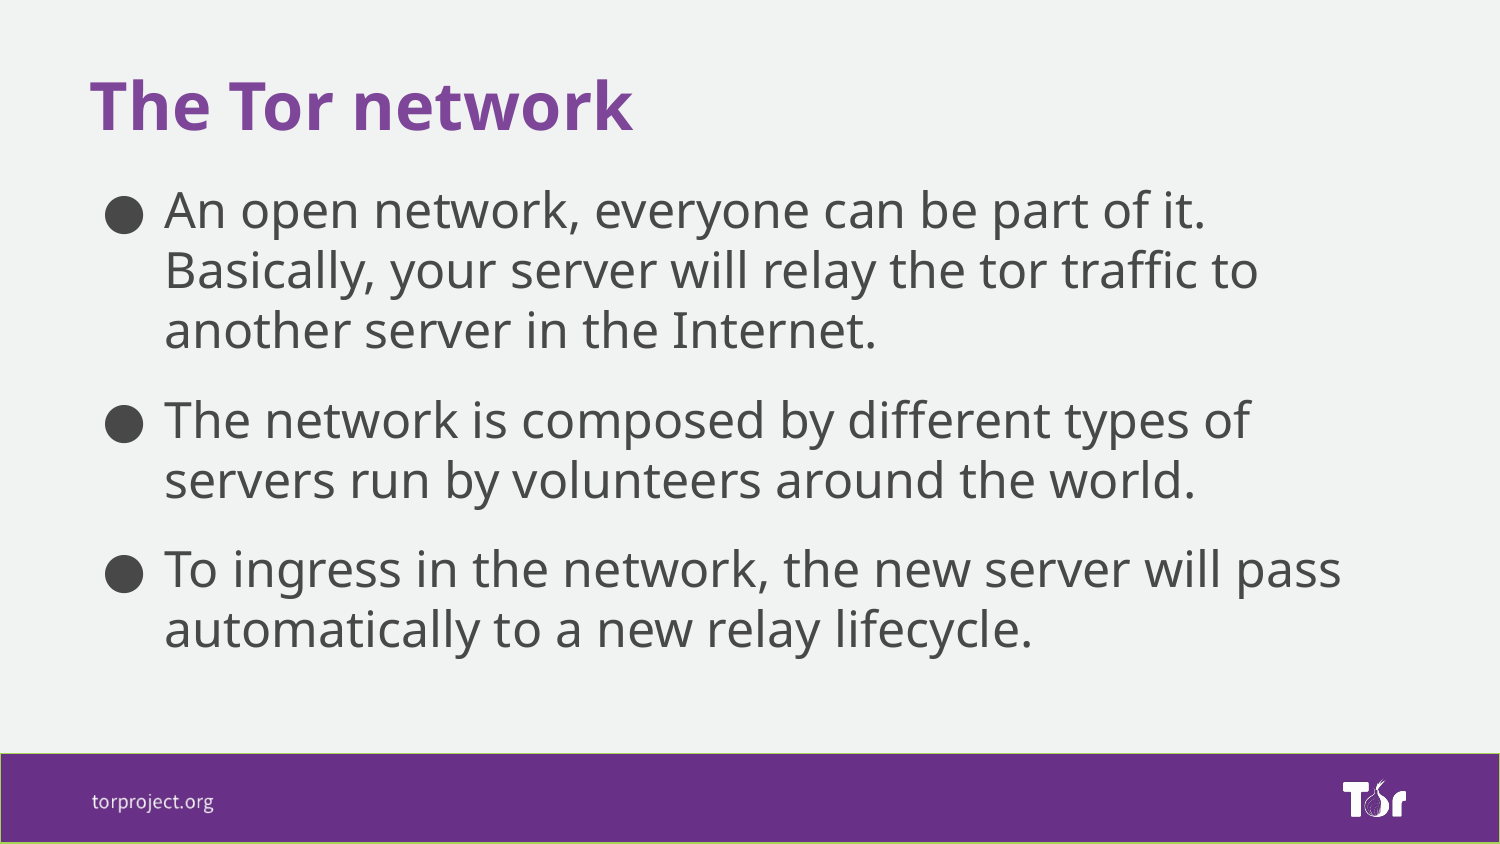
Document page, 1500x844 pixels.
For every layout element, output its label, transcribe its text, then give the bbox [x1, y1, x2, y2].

text_box An open network, everyone can be part of it. Basically, your server will relay the tor traffic to another server in the Internet. The network is composed by different types of servers run by volunteers around the world. To ingress in the network, the new server will pass automatically to a new relay lifecycle. [75, 171, 1425, 728]
picture [75, 780, 604, 821]
picture [1343, 778, 1406, 817]
text_box The Tor network [75, 33, 1425, 171]
